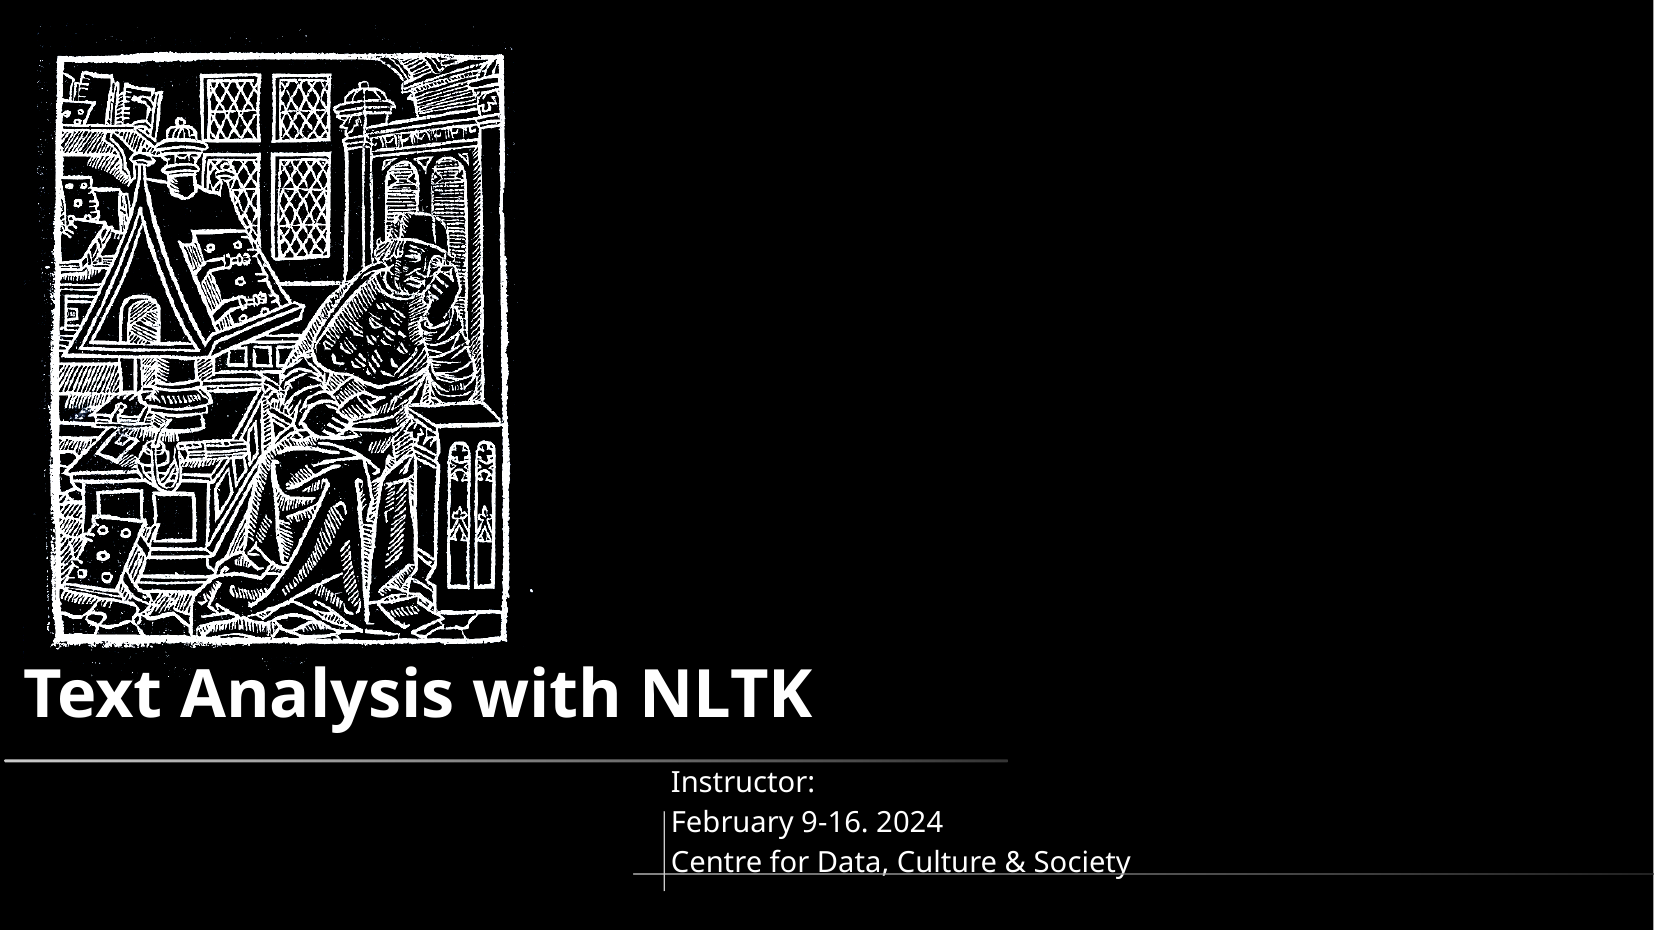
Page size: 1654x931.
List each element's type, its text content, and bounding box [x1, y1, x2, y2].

picture [23, 23, 537, 637]
title Text Analysis with NLTK [23, 637, 1501, 746]
